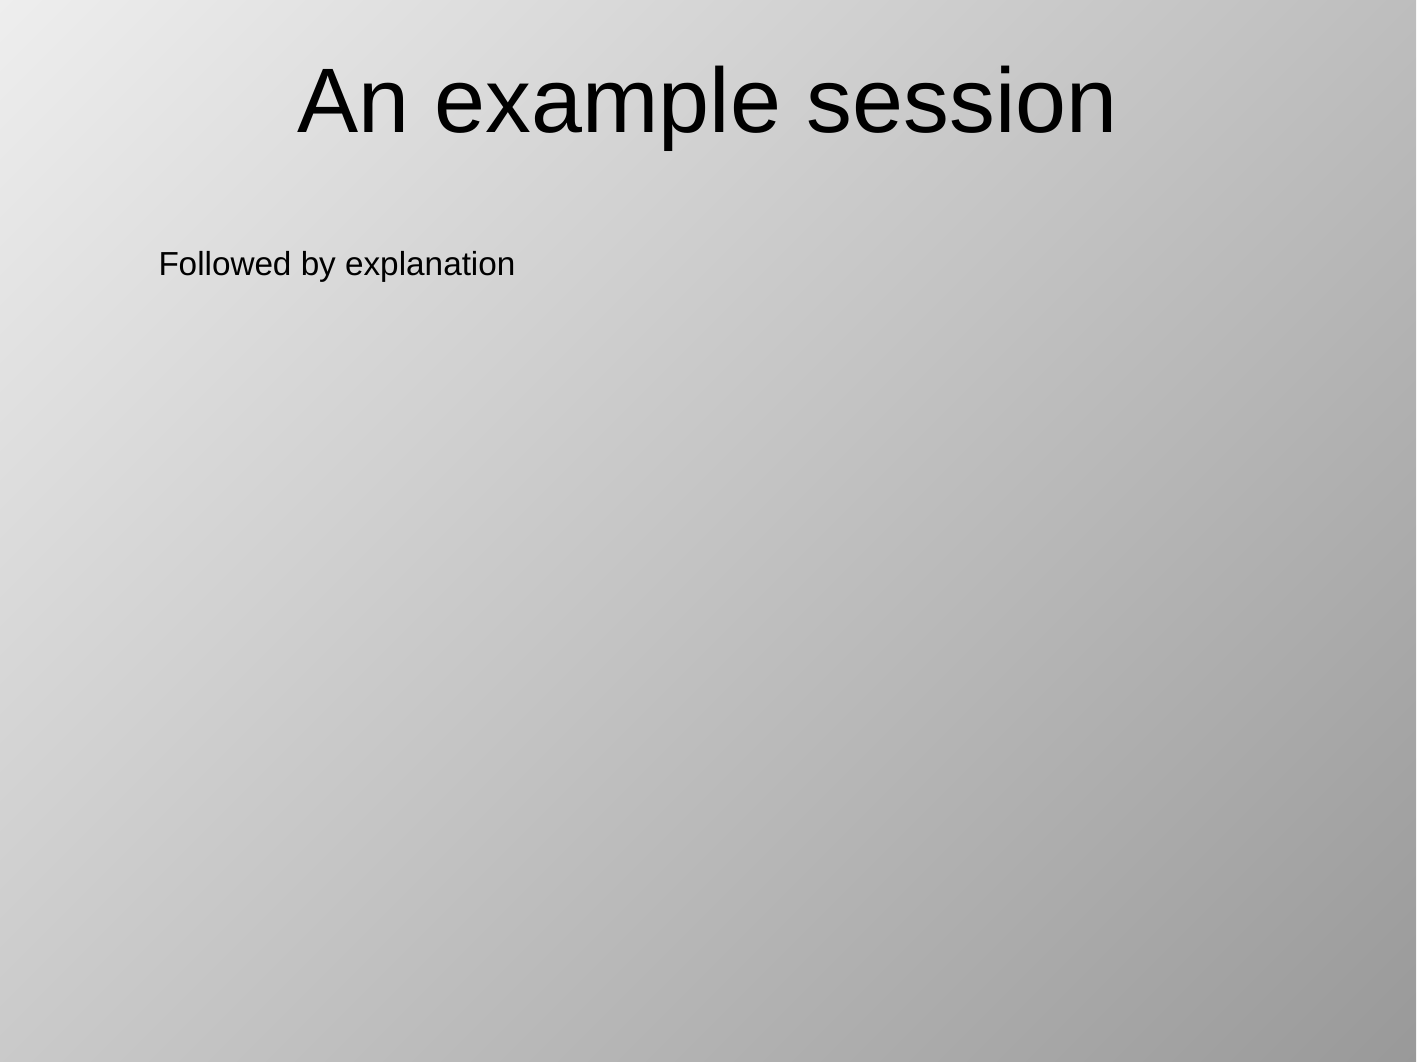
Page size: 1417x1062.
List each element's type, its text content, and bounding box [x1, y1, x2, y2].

text_box An example session [70, 42, 1346, 213]
text_box Followed by explanation [143, 237, 1303, 290]
